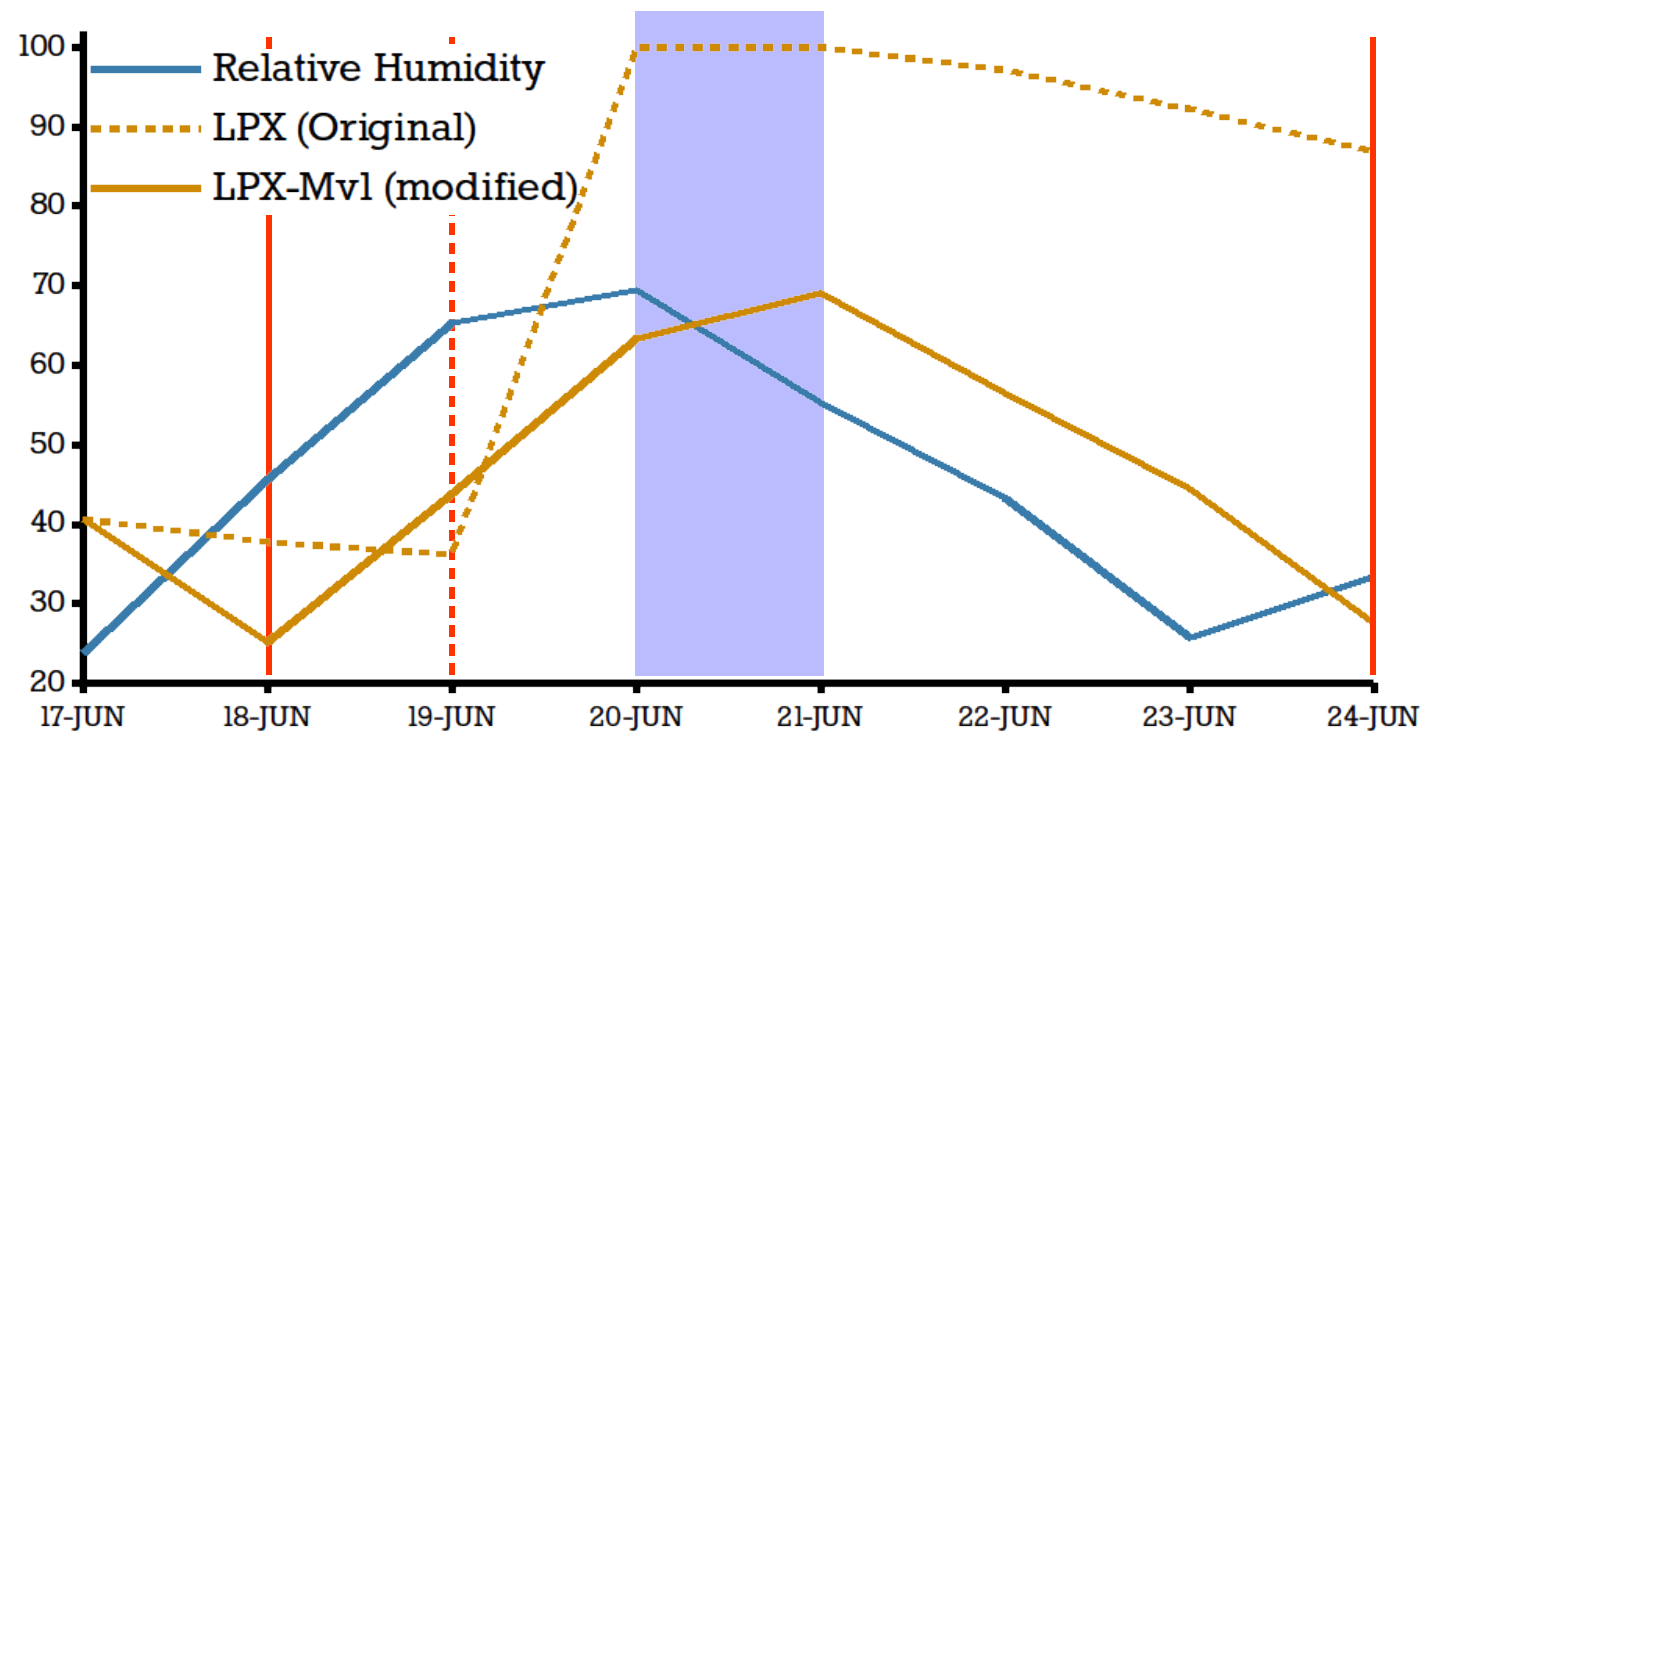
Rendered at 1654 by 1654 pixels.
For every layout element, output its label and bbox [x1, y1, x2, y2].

picture [0, 11, 1460, 750]
